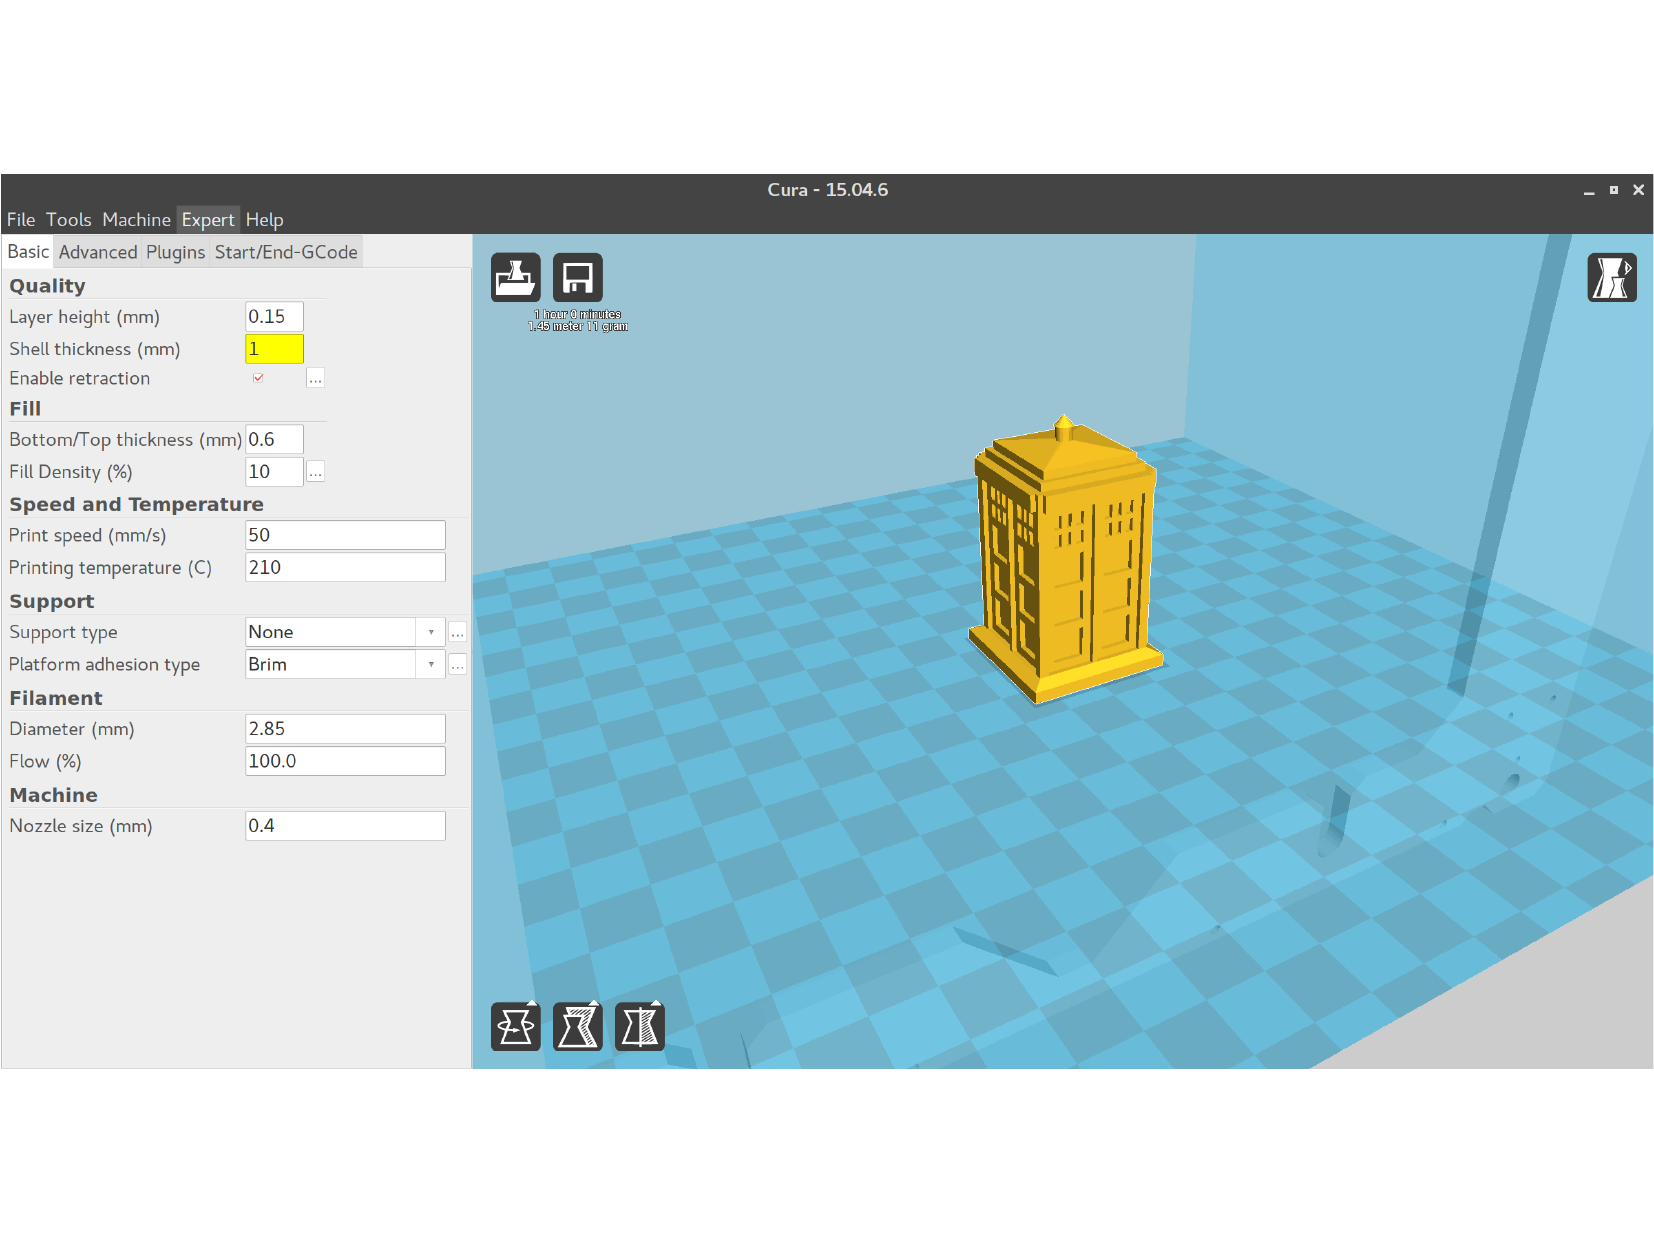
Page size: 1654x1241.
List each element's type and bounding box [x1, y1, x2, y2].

picture [1, 174, 1654, 1069]
